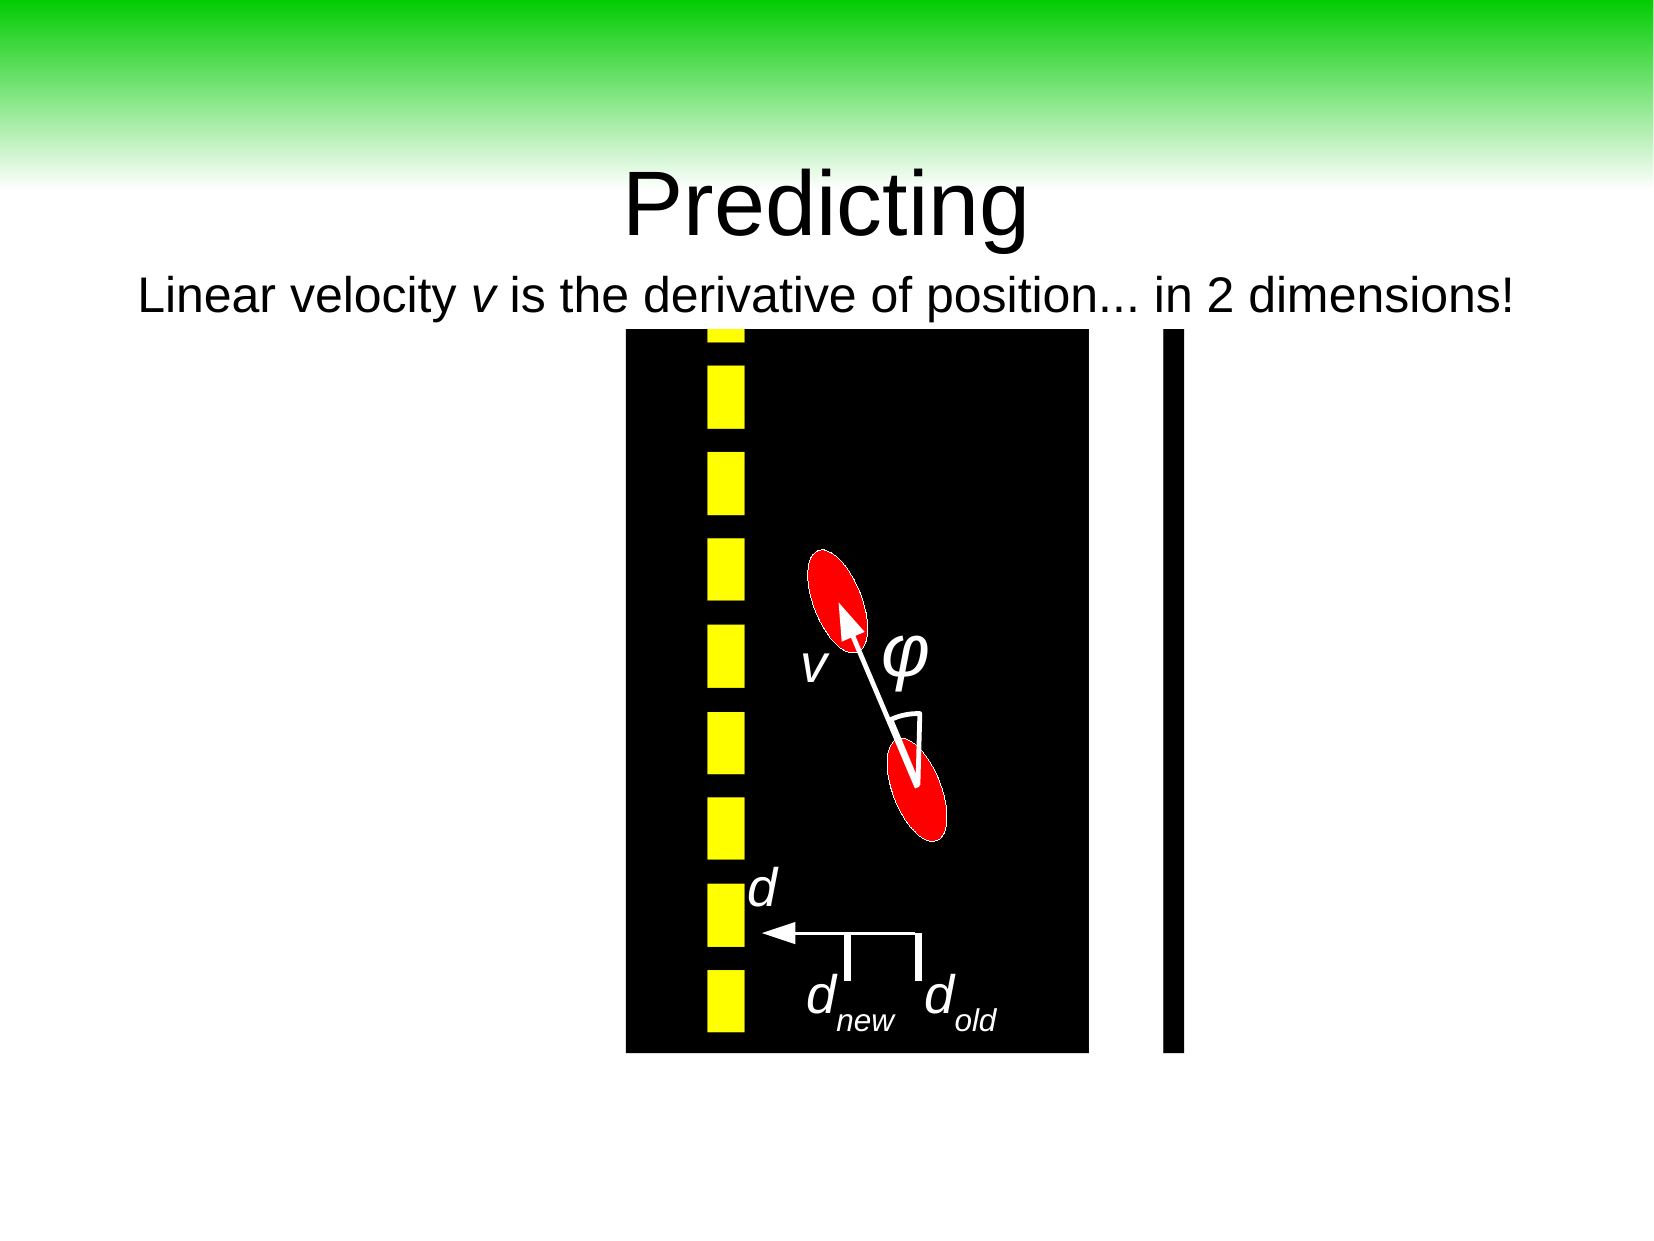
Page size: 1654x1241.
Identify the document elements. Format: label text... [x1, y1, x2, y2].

text_box d [732, 850, 790, 926]
text_box [844, 933, 851, 981]
text_box dold [909, 956, 1063, 1214]
text_box φ [866, 600, 944, 700]
text_box [887, 740, 947, 842]
text_box [915, 933, 922, 956]
text_box φ [866, 676, 876, 700]
title Predicting [82, 100, 1571, 308]
text_box [807, 549, 868, 653]
picture [851, 935, 915, 956]
text_box [0, 0, 1654, 189]
text_box dnew [791, 956, 945, 1046]
text_box v [785, 625, 843, 702]
text_box Linear velocity v is the derivative of position... in 2 dimensions! [122, 259, 1531, 331]
text_box [902, 738, 916, 768]
picture [625, 329, 1217, 1086]
